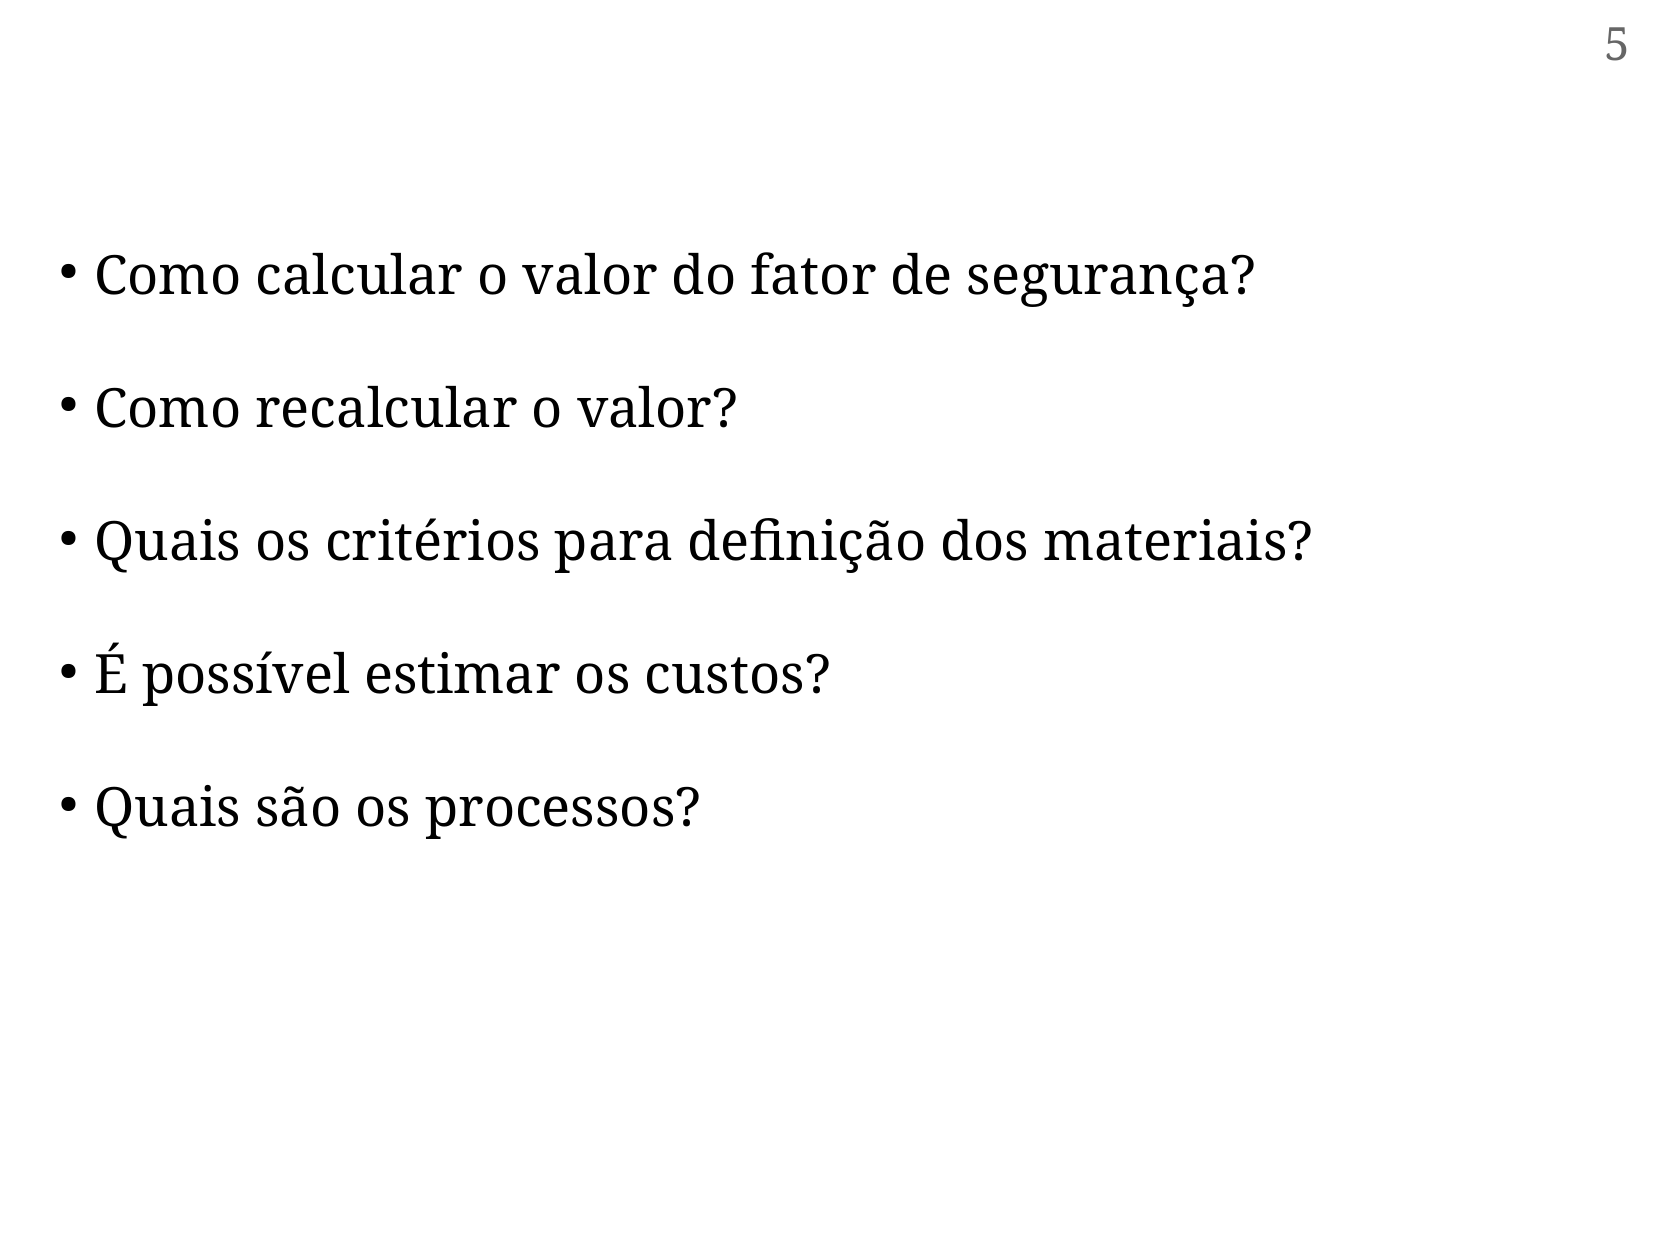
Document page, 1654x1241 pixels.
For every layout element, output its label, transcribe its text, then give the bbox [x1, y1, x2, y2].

list Como calcular o valor do fator de segurança? Como recalcular o valor? Quais os critérios para definição dos materiais? É possível estimar os custos? Quais são os processos? [59, 236, 1595, 1211]
